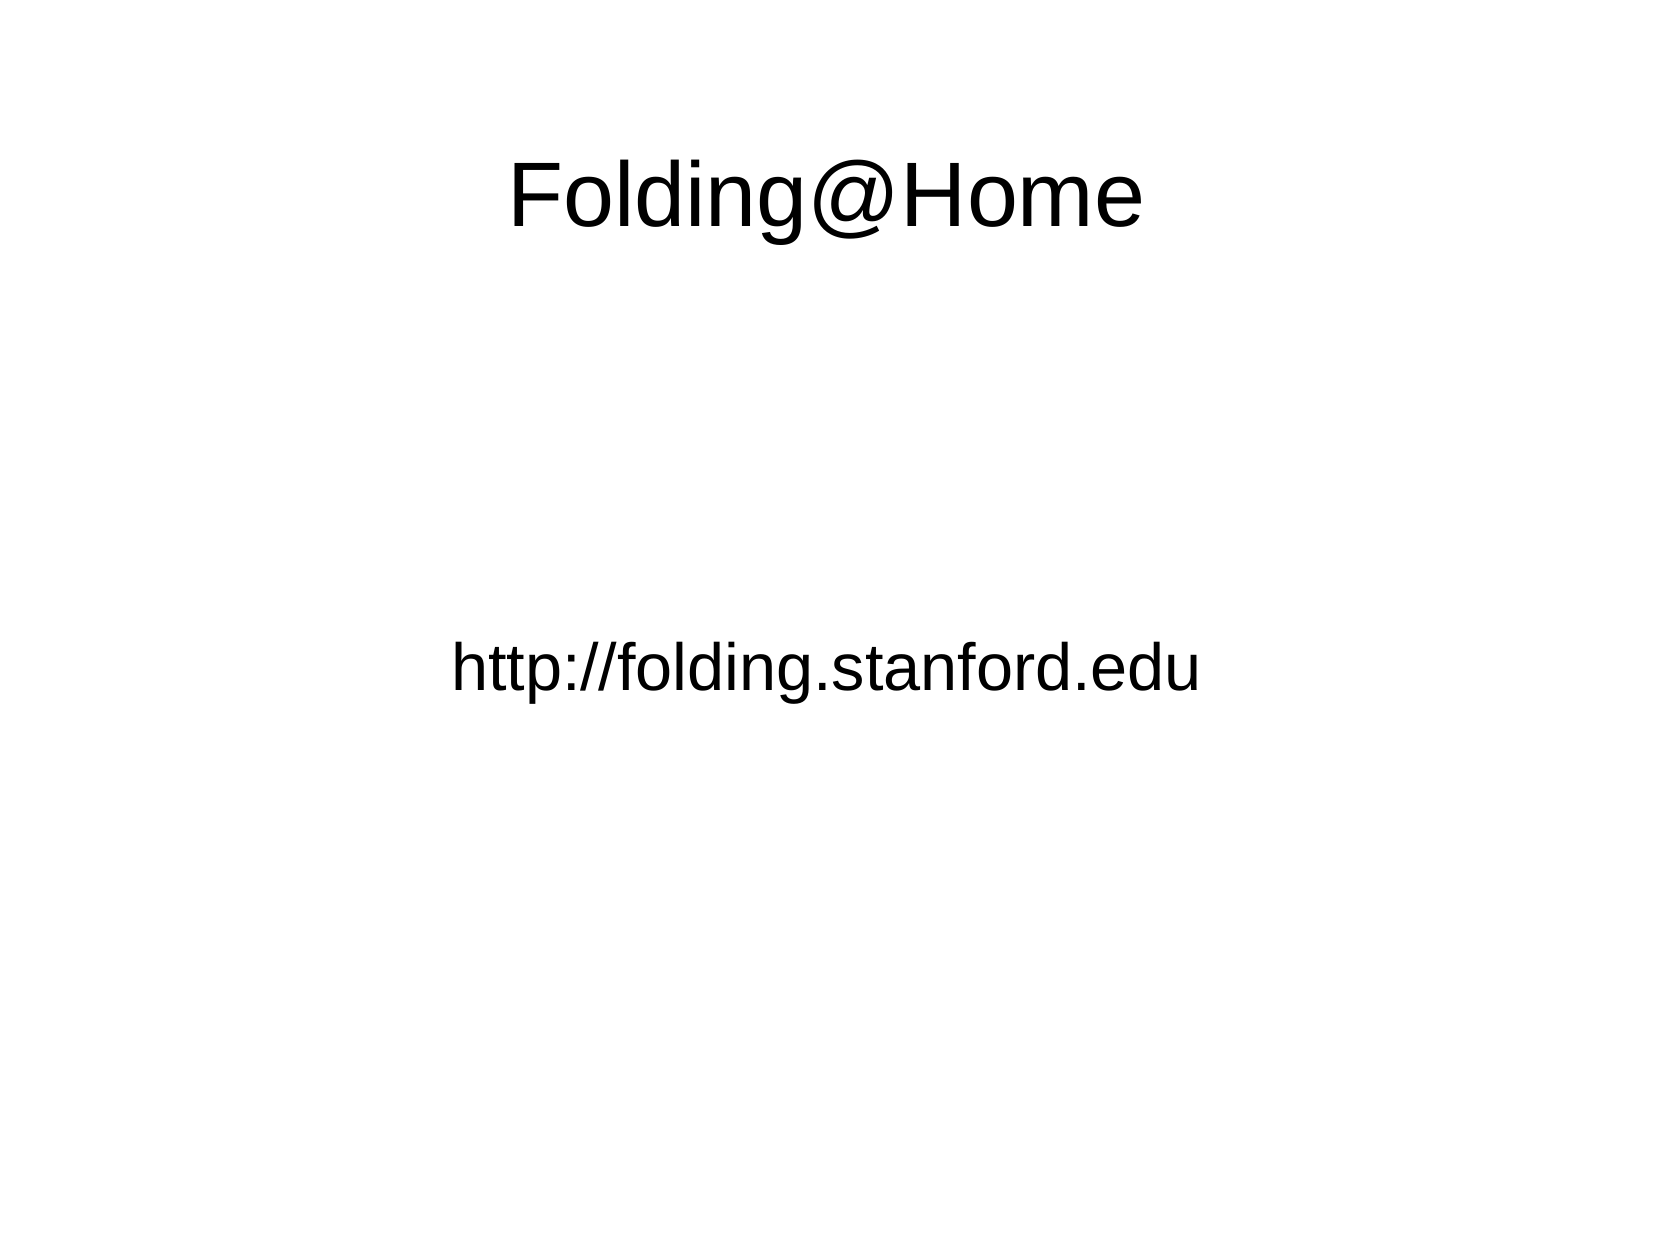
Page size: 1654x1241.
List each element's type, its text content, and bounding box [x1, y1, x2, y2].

subtitle http://folding.stanford.edu [147, 325, 1506, 1010]
title Folding@Home [118, 90, 1536, 298]
